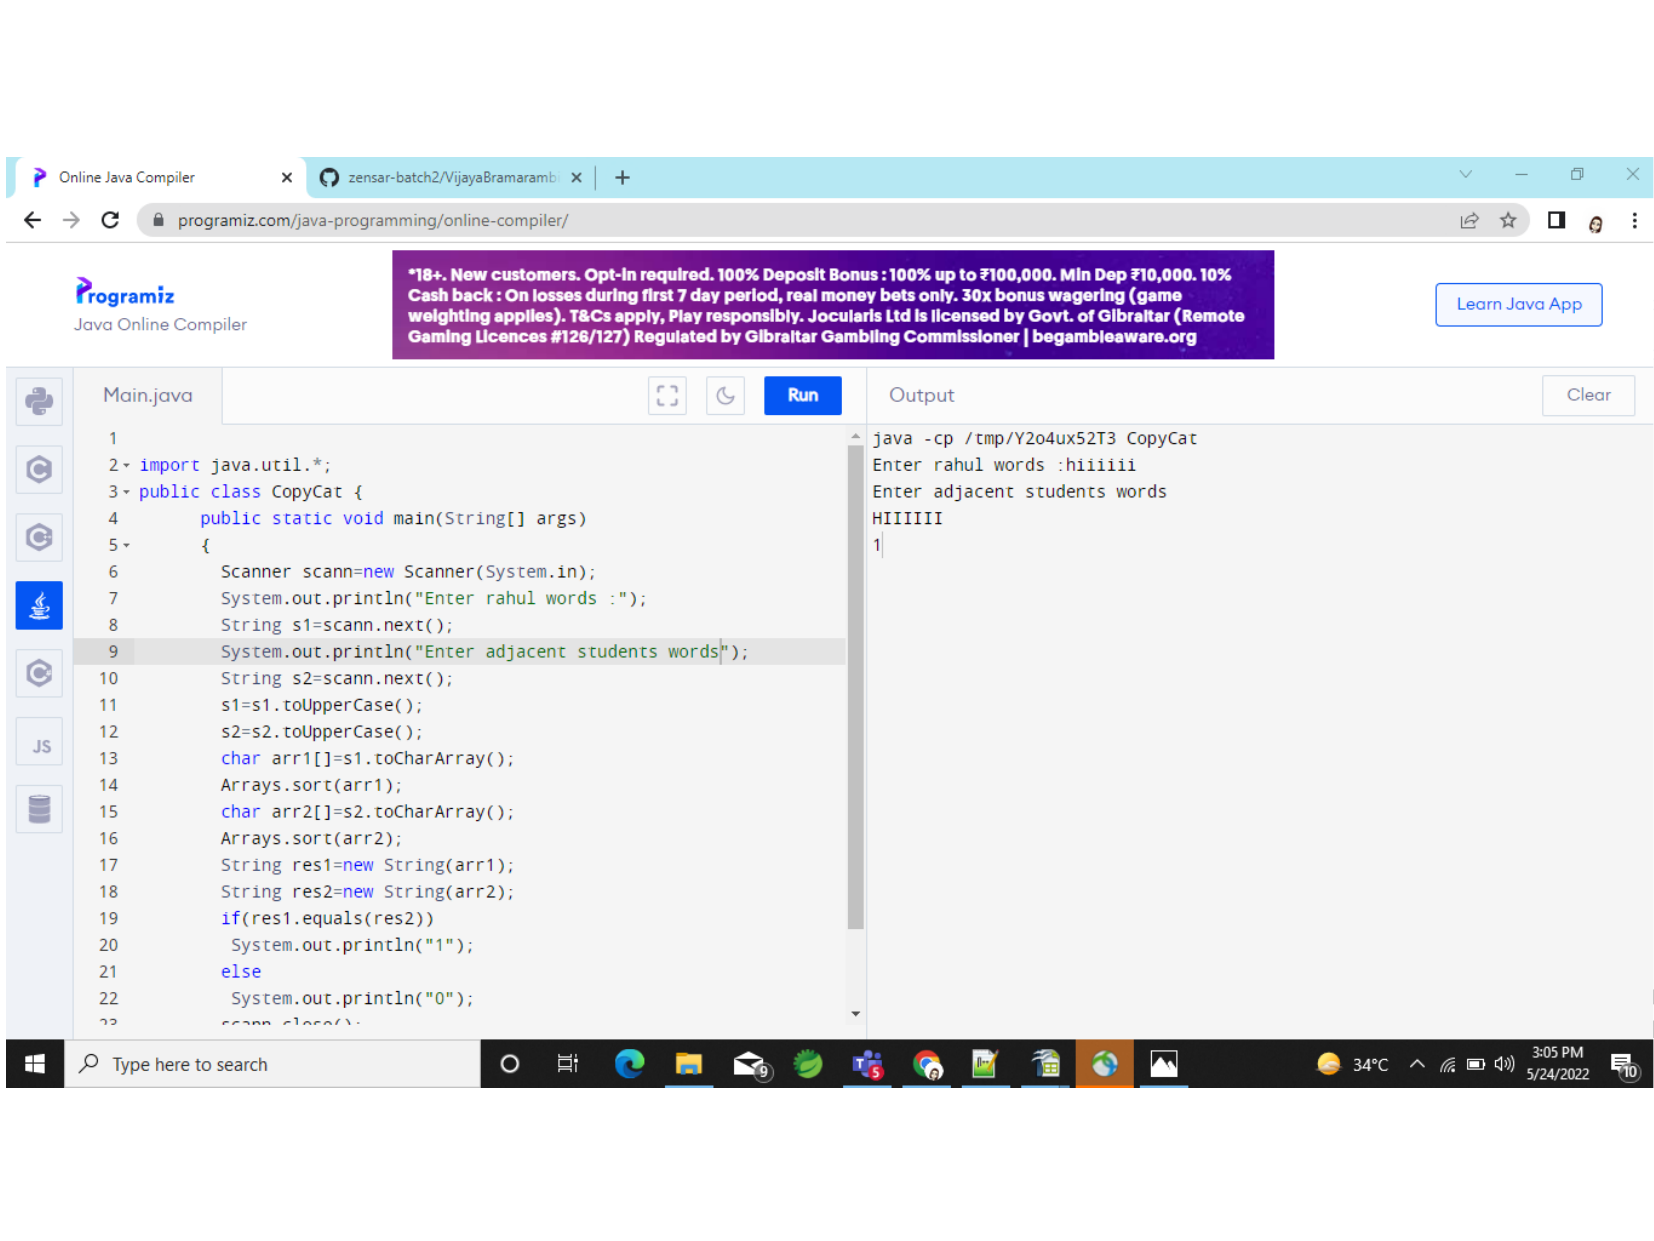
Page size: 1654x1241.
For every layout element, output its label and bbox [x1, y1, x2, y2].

picture [6, 157, 1654, 1088]
